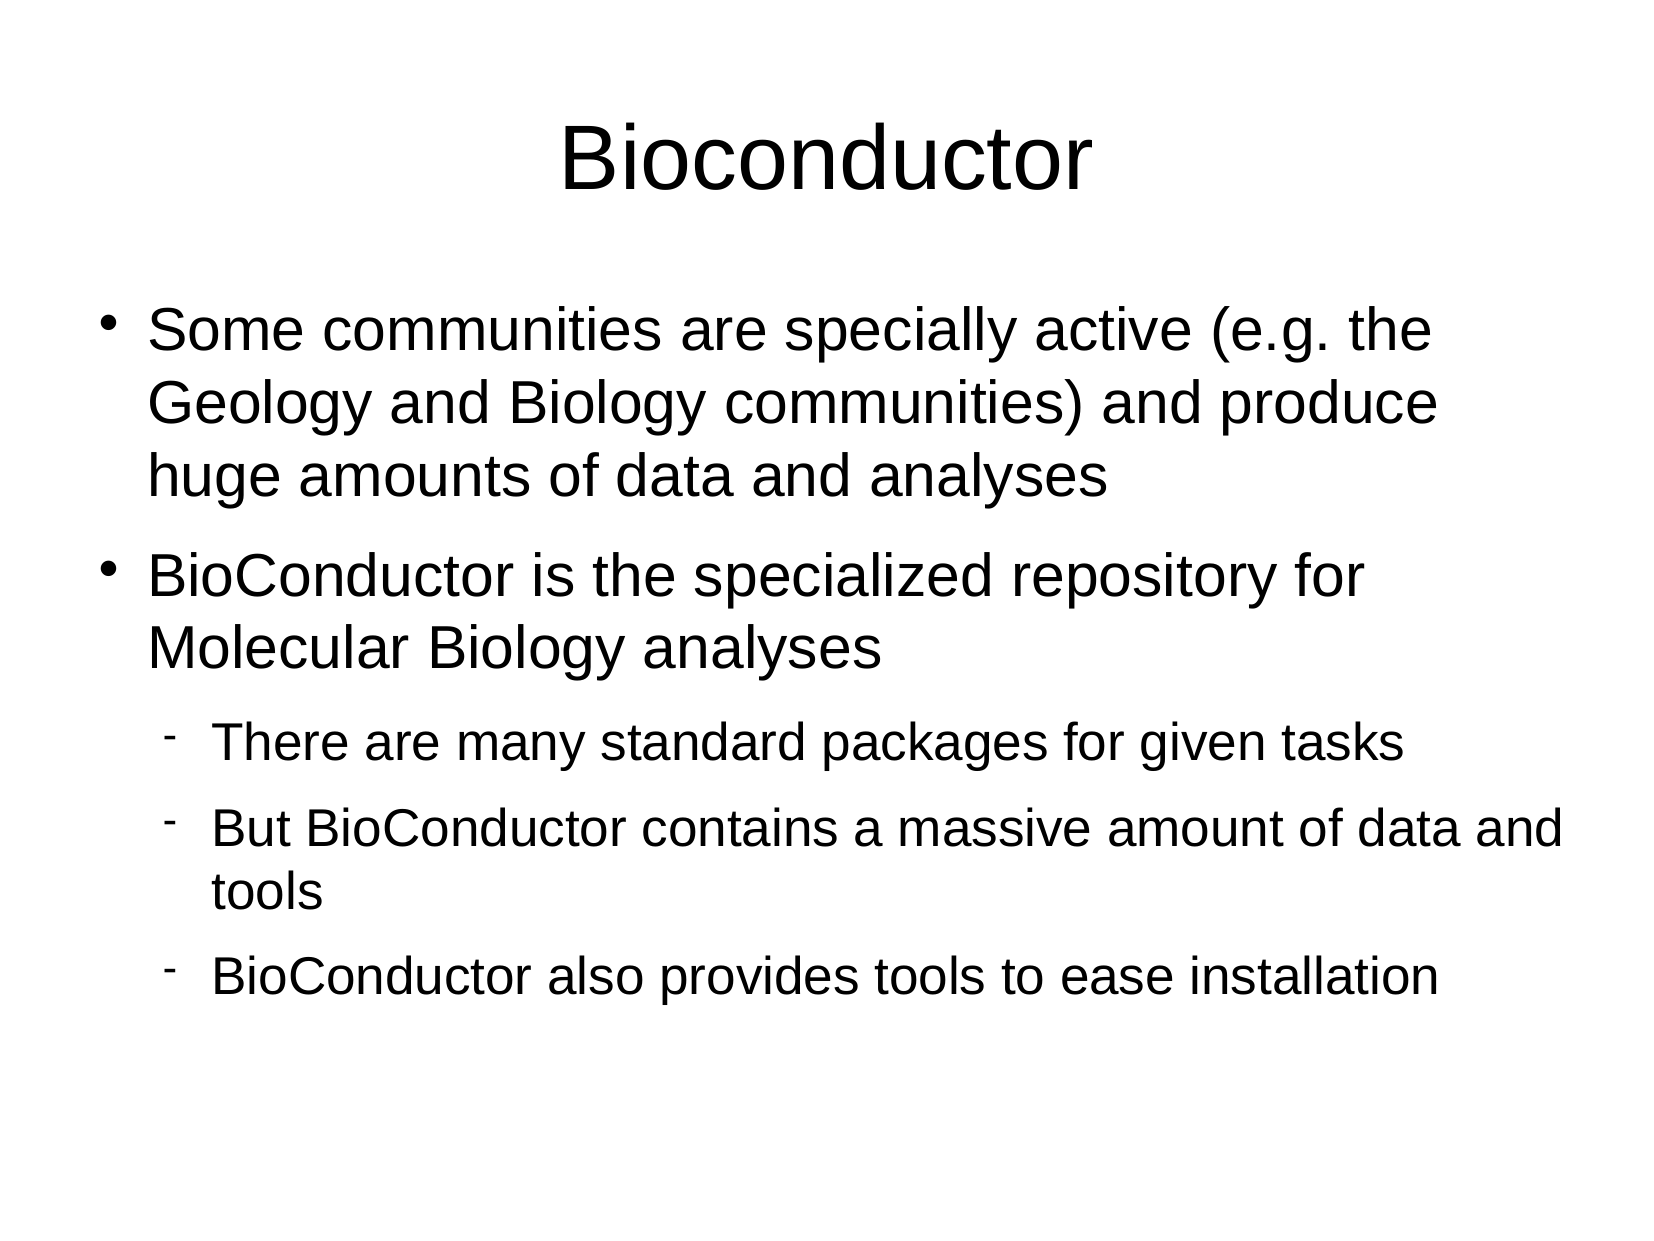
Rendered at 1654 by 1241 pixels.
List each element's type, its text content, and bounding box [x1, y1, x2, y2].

text_box Bioconductor [82, 49, 1571, 257]
text_box Some communities are specially active (e.g. the Geology and Biology communities) and produce huge amounts of data and analyses BioConductor is the specialized repository for Molecular Biology analyses There are many standard packages for given tasks But BioConductor contains a massive amount of data and tools BioConductor also provides tools to ease installation [82, 290, 1571, 1010]
